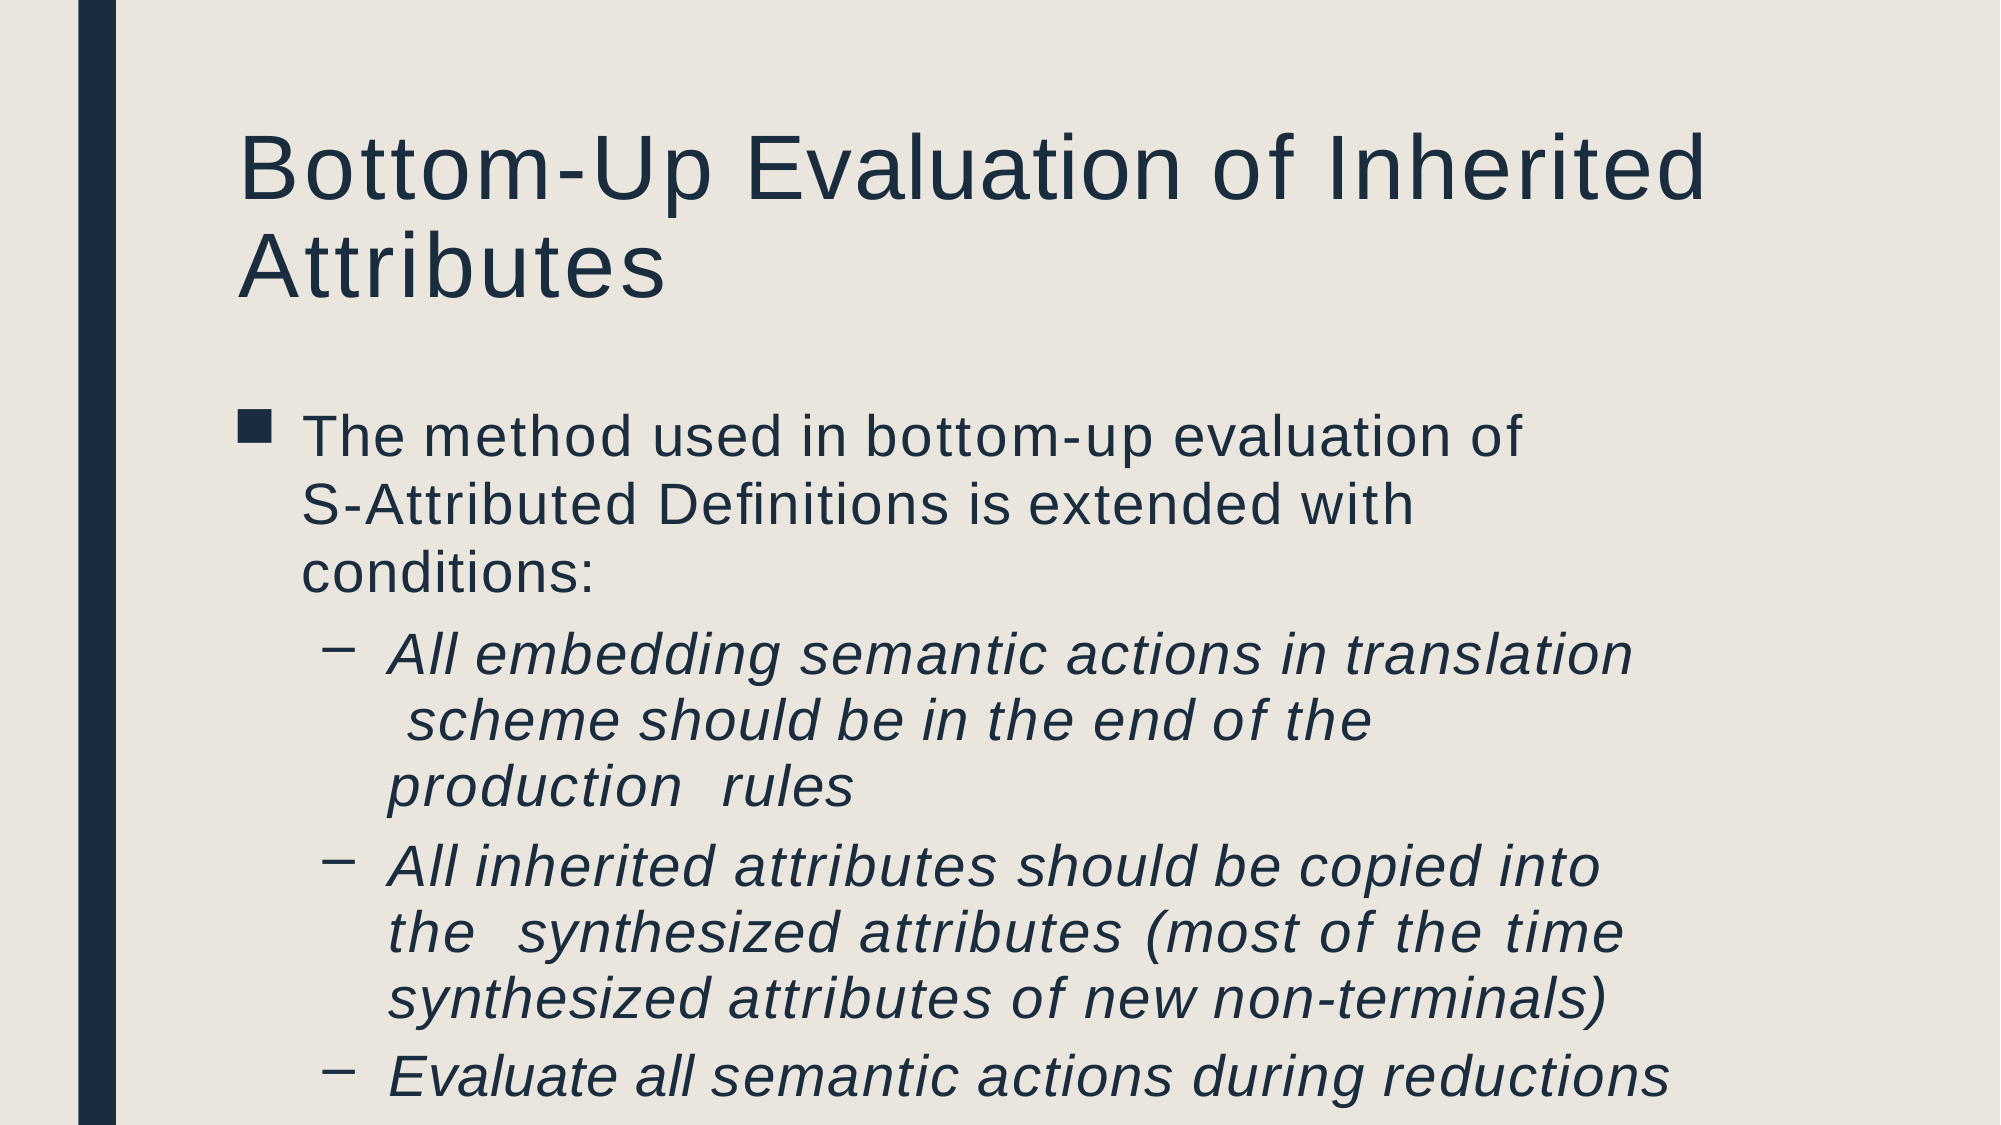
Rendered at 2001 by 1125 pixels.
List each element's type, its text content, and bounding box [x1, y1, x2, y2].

title Bottom-Up Evaluation of Inherited Attributes [236, 104, 1763, 316]
text_box The method used in bottom-up evaluation of S-Attributed Deﬁnitions is extended with conditions: All embedding semantic actions in translation scheme should be in the end of the production rules All inherited attributes should be copied into the synthesized attributes (most of the time synthesized attributes of new non-terminals) Evaluate all semantic actions during reductions [230, 398, 1716, 1109]
